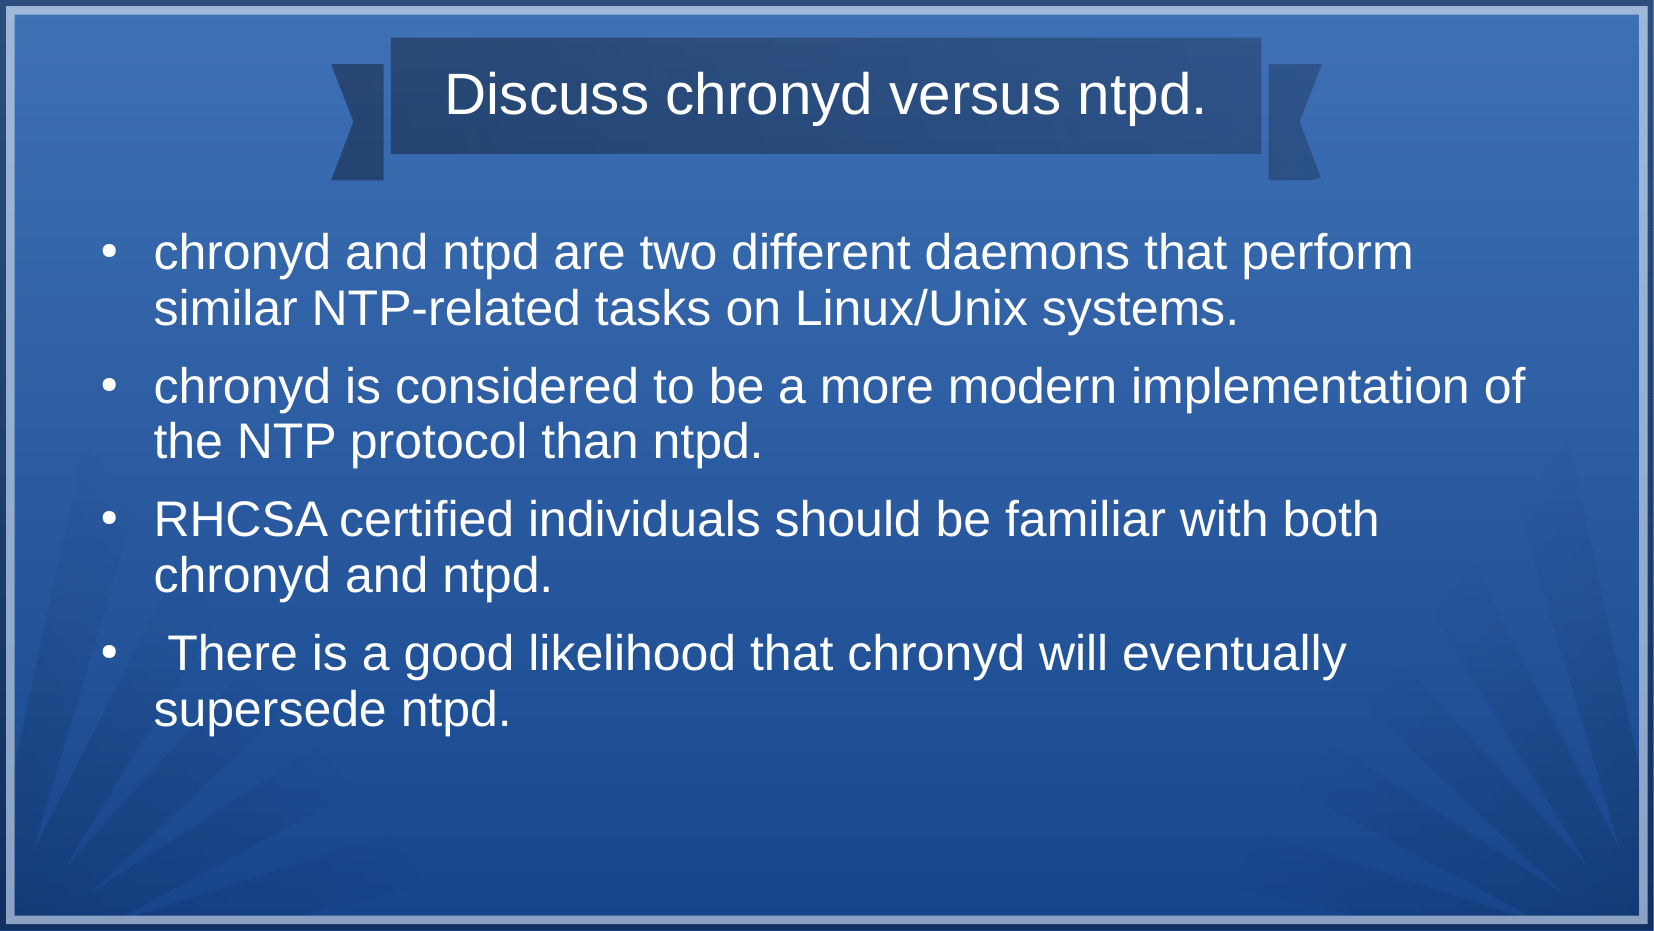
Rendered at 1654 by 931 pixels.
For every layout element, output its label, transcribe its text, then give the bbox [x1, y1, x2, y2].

list chronyd and ntpd are two different daemons that perform similar NTP-related tasks on Linux/Unix systems. chronyd is considered to be a more modern implementation of the NTP protocol than ntpd. RHCSA certified individuals should be familiar with both chronyd and ntpd. There is a good likelihood that chronyd will eventually supersede ntpd. [82, 224, 1571, 848]
title Discuss chronyd versus ntpd. [389, 35, 1264, 154]
